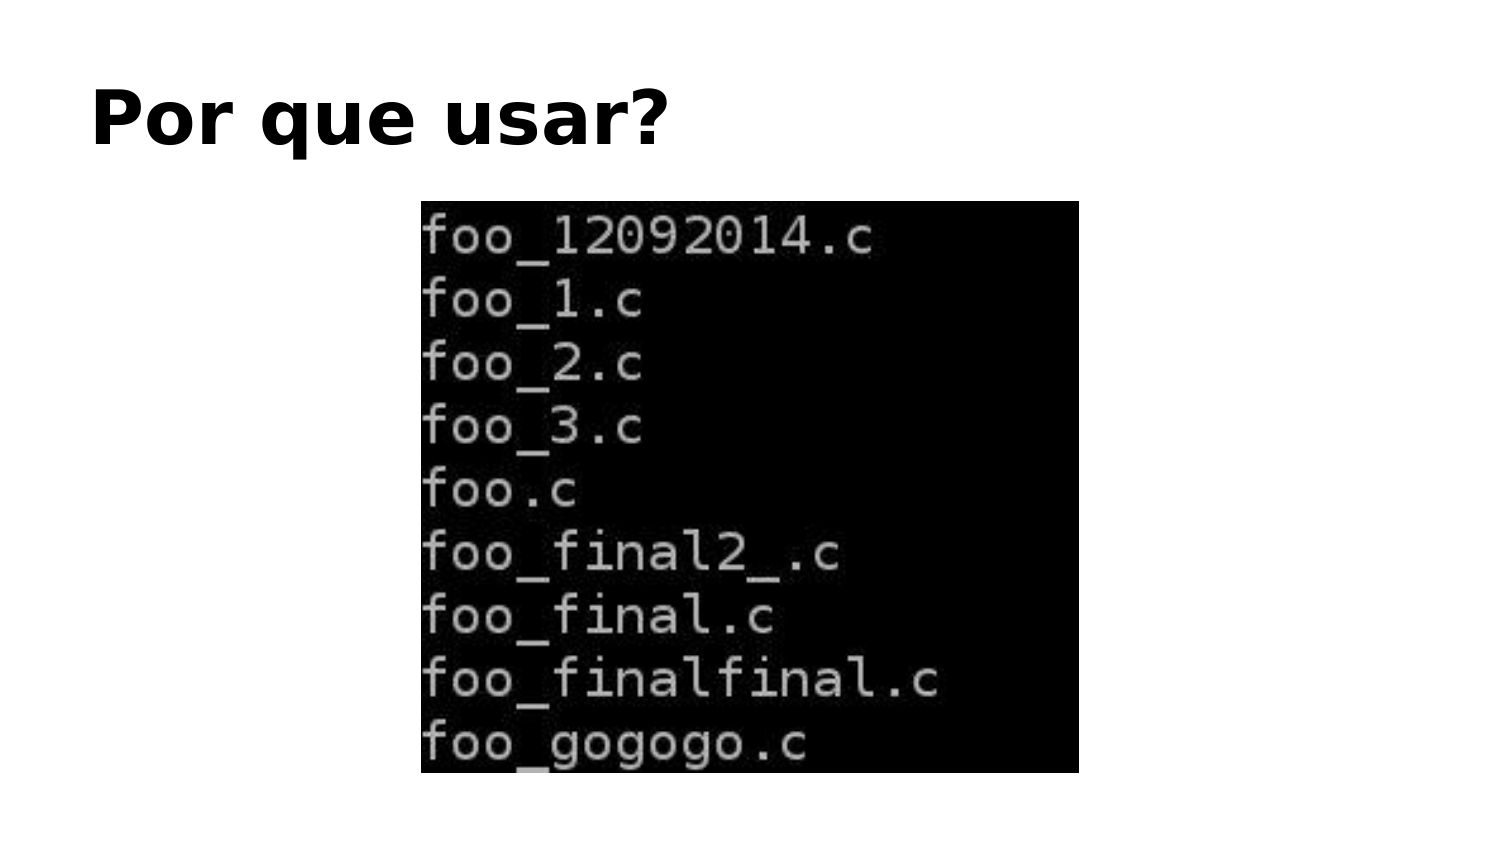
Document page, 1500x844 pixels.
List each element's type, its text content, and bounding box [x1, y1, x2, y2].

text_box Por que usar? [75, 33, 1425, 175]
picture [421, 201, 1079, 773]
